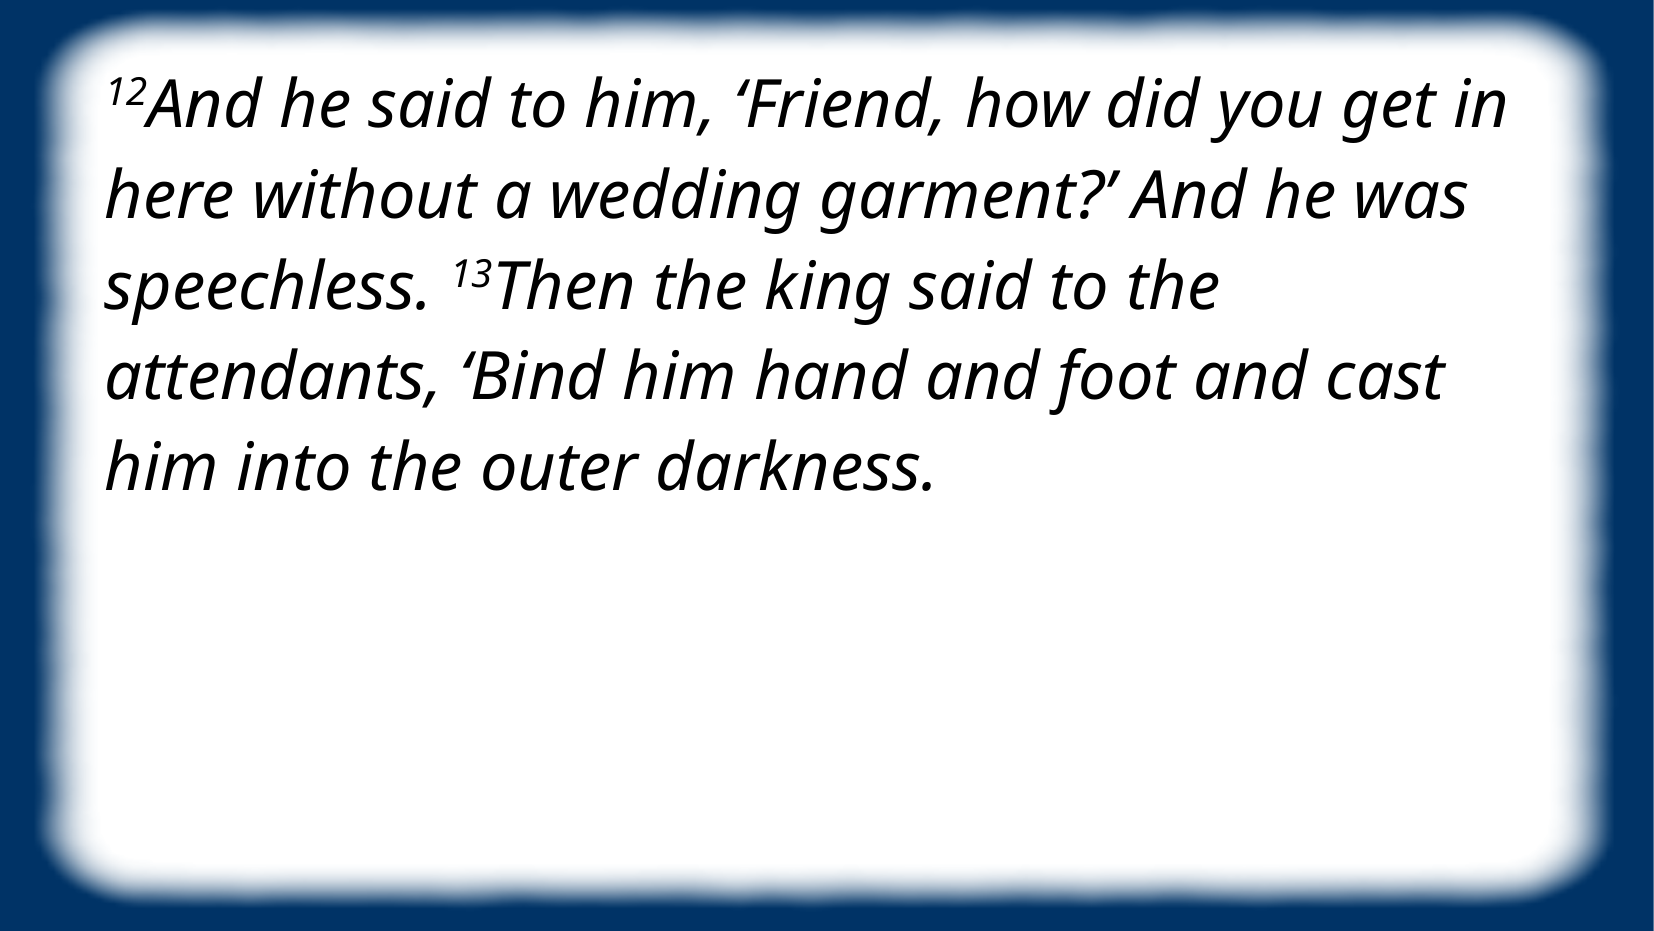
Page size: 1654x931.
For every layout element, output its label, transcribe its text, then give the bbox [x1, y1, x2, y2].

picture [0, 0, 1654, 931]
text_box 12And he said to him, ‘Friend, how did you get in here without a wedding garment?’ And he was speechless. 13Then the king said to the attendants, ‘Bind him hand and foot and cast him into the outer darkness. [90, 49, 1561, 526]
